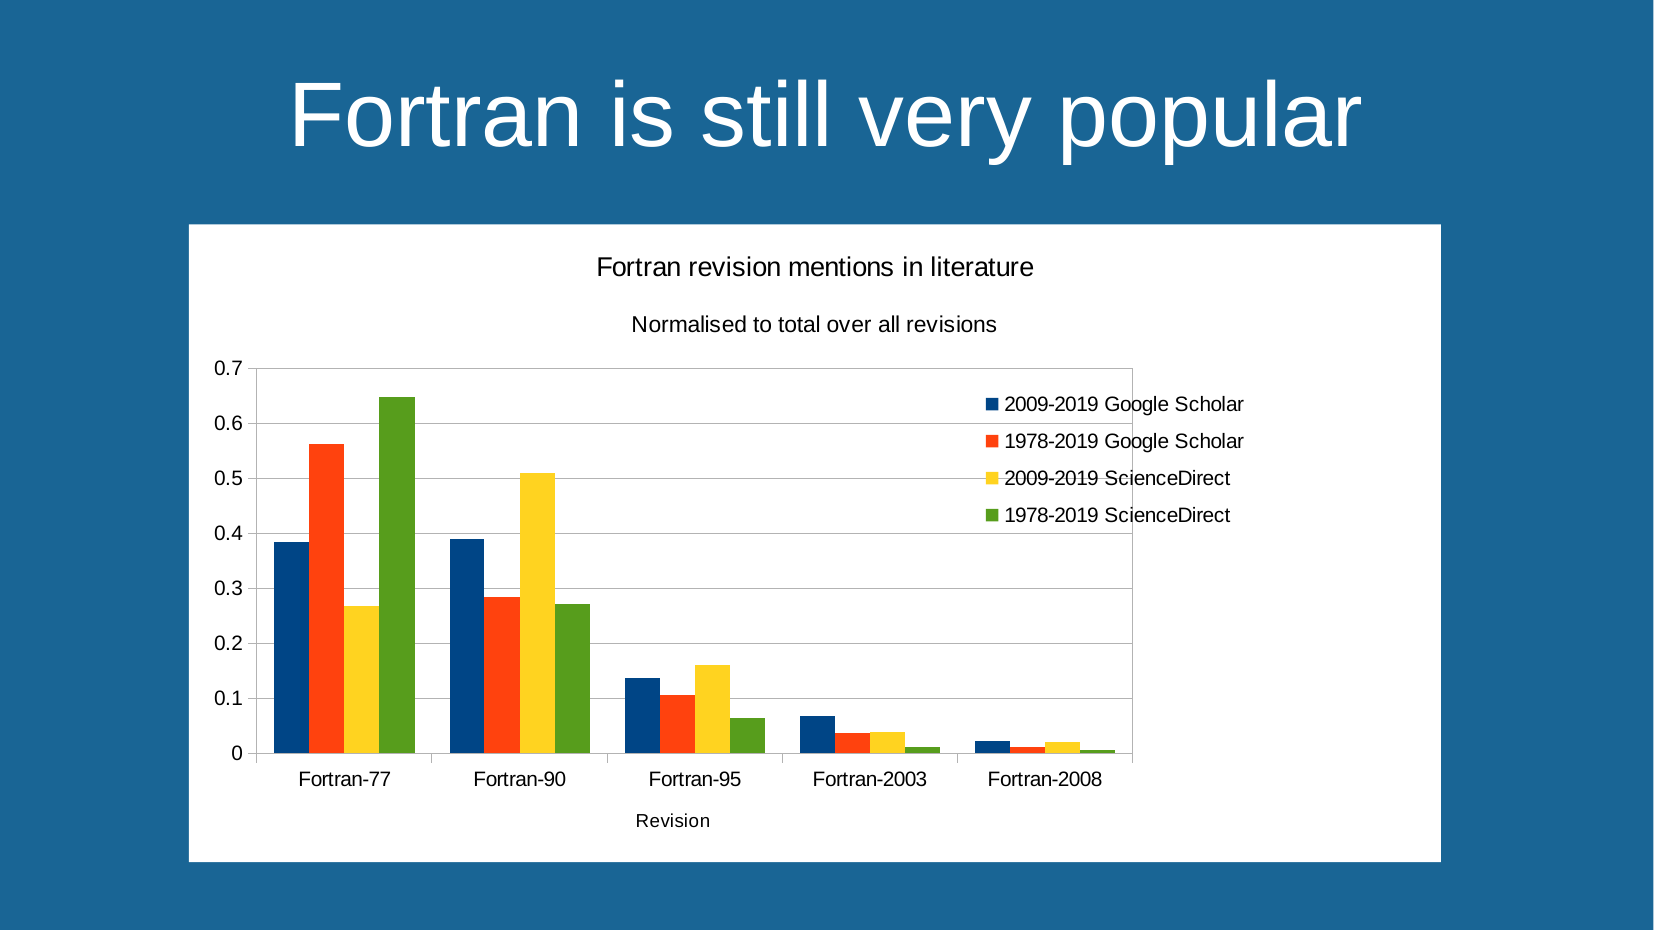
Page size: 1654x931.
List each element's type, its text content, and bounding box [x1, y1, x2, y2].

chart [188, 224, 1441, 863]
title Fortran is still very popular [82, 37, 1571, 193]
